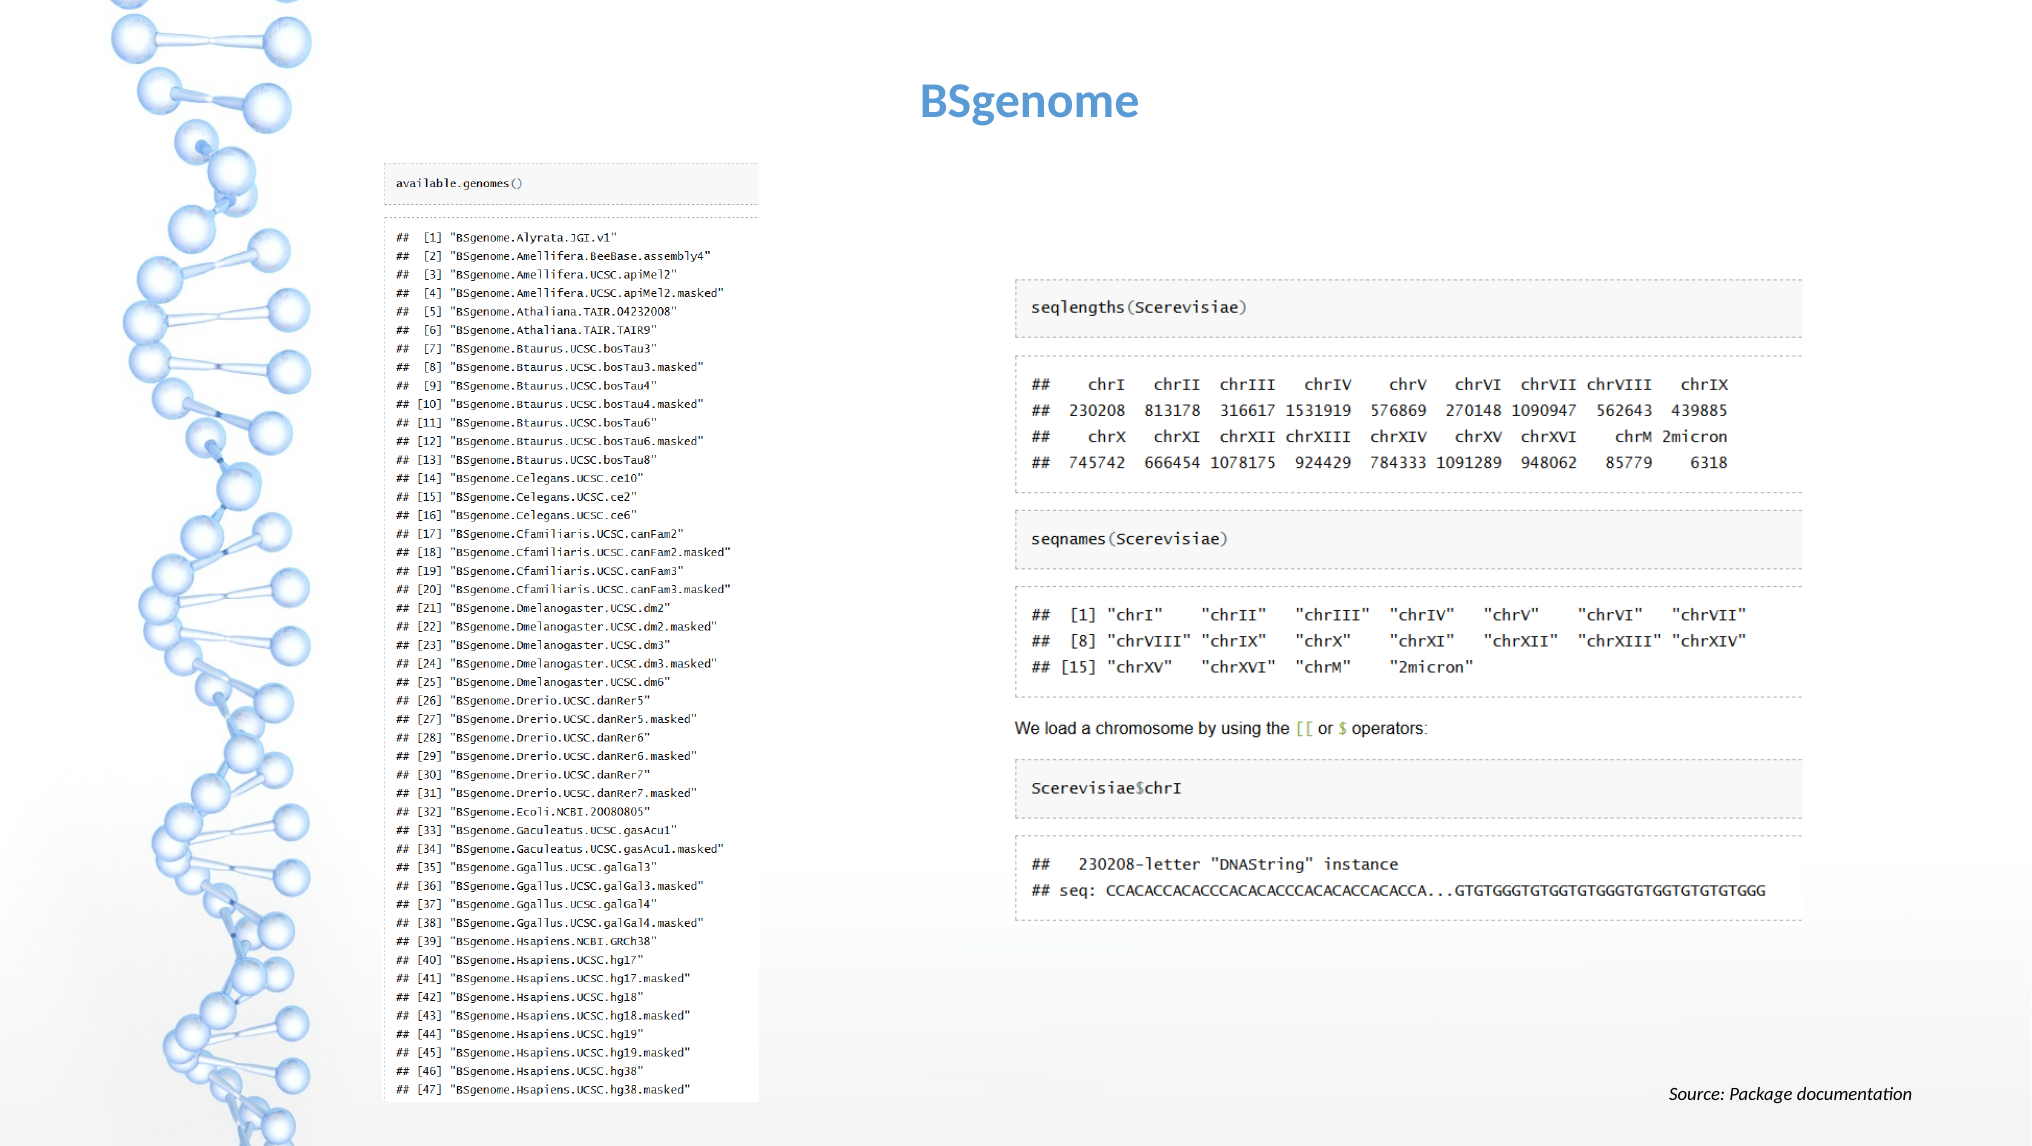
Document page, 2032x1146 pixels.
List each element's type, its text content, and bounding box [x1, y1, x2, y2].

picture [1007, 270, 1803, 925]
picture [382, 161, 759, 1102]
text_box Source: Package documentation [1654, 1073, 1937, 1112]
text_box BSgenome [904, 59, 1165, 136]
